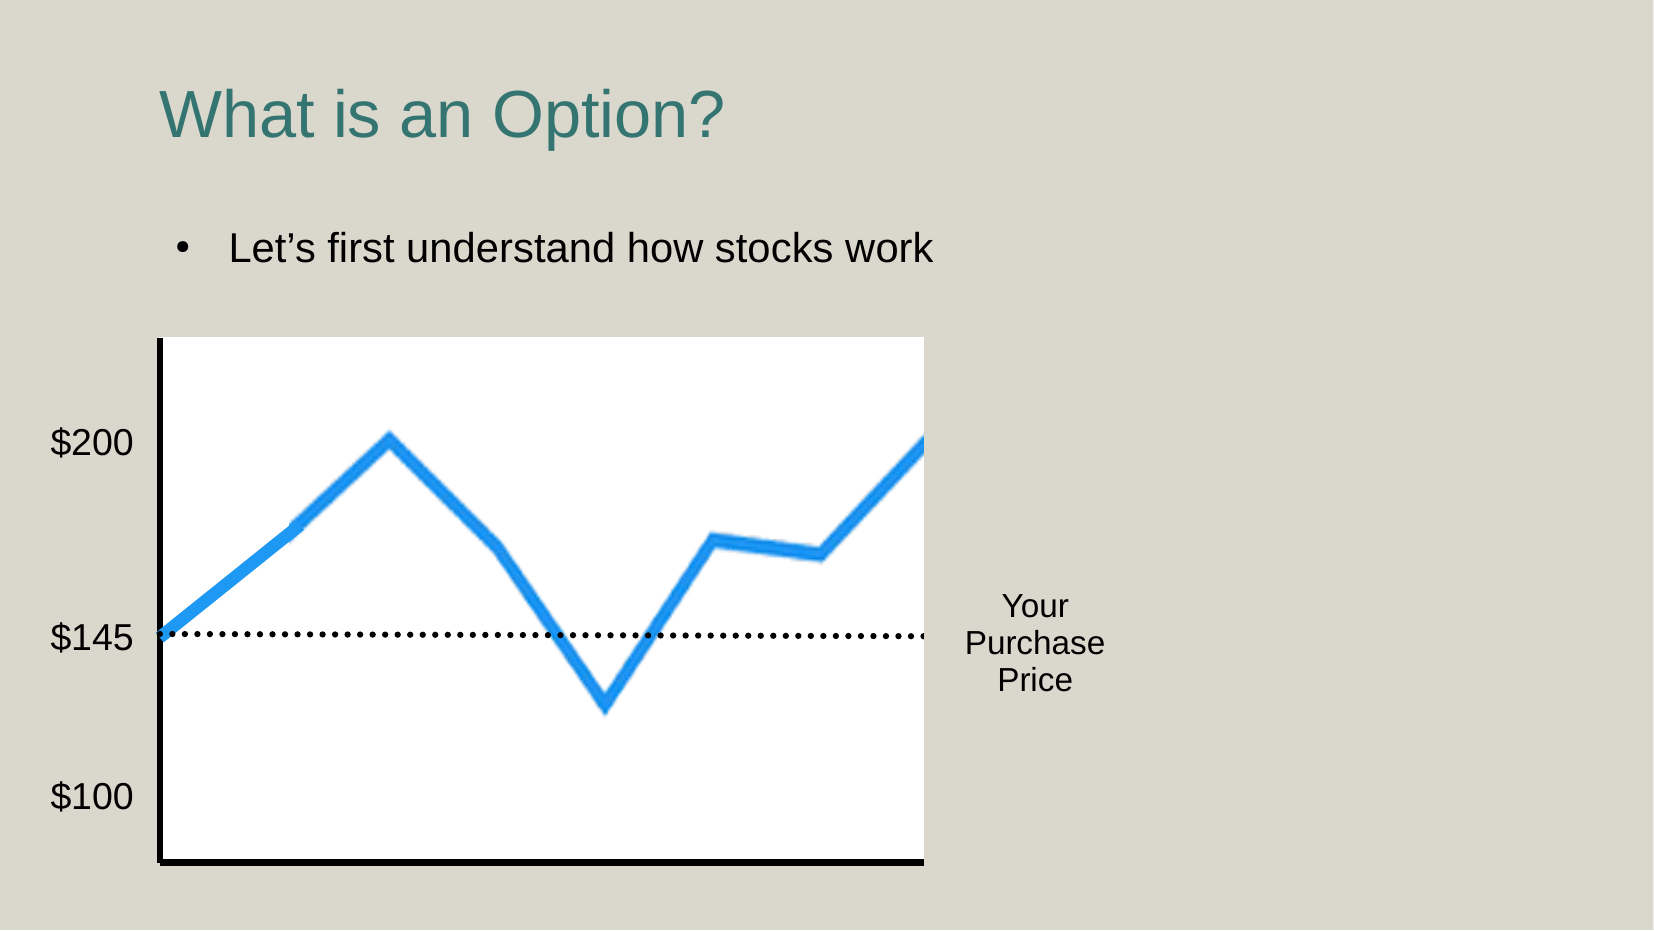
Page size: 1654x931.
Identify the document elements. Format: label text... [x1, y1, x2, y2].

text_box [163, 337, 289, 626]
text_box $100 [35, 768, 160, 852]
list Let’s first understand how stocks work [157, 225, 1646, 301]
picture [289, 337, 924, 855]
title What is an Option? [159, 37, 1648, 193]
text_box $145 [35, 608, 160, 692]
text_box [163, 309, 1496, 901]
text_box $200 [35, 413, 160, 497]
text_box Your Purchase Price [924, 580, 1146, 707]
